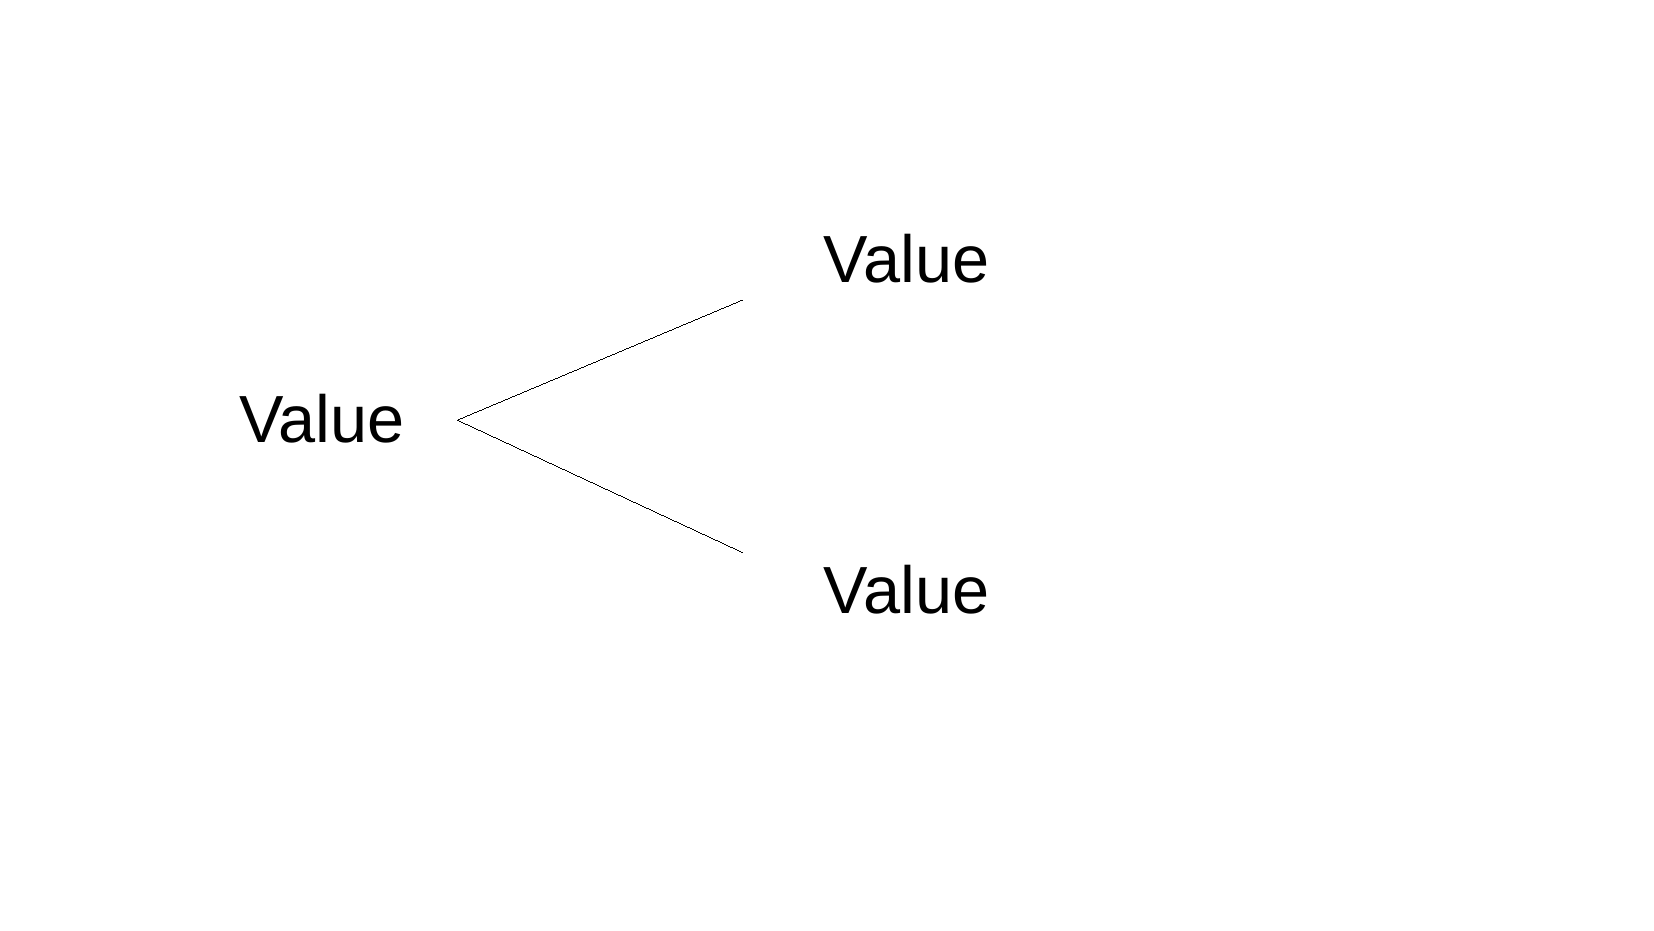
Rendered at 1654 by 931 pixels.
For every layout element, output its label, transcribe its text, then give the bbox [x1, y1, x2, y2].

title Value [782, 210, 1031, 309]
title Value [782, 541, 1031, 640]
title Value [198, 370, 446, 468]
